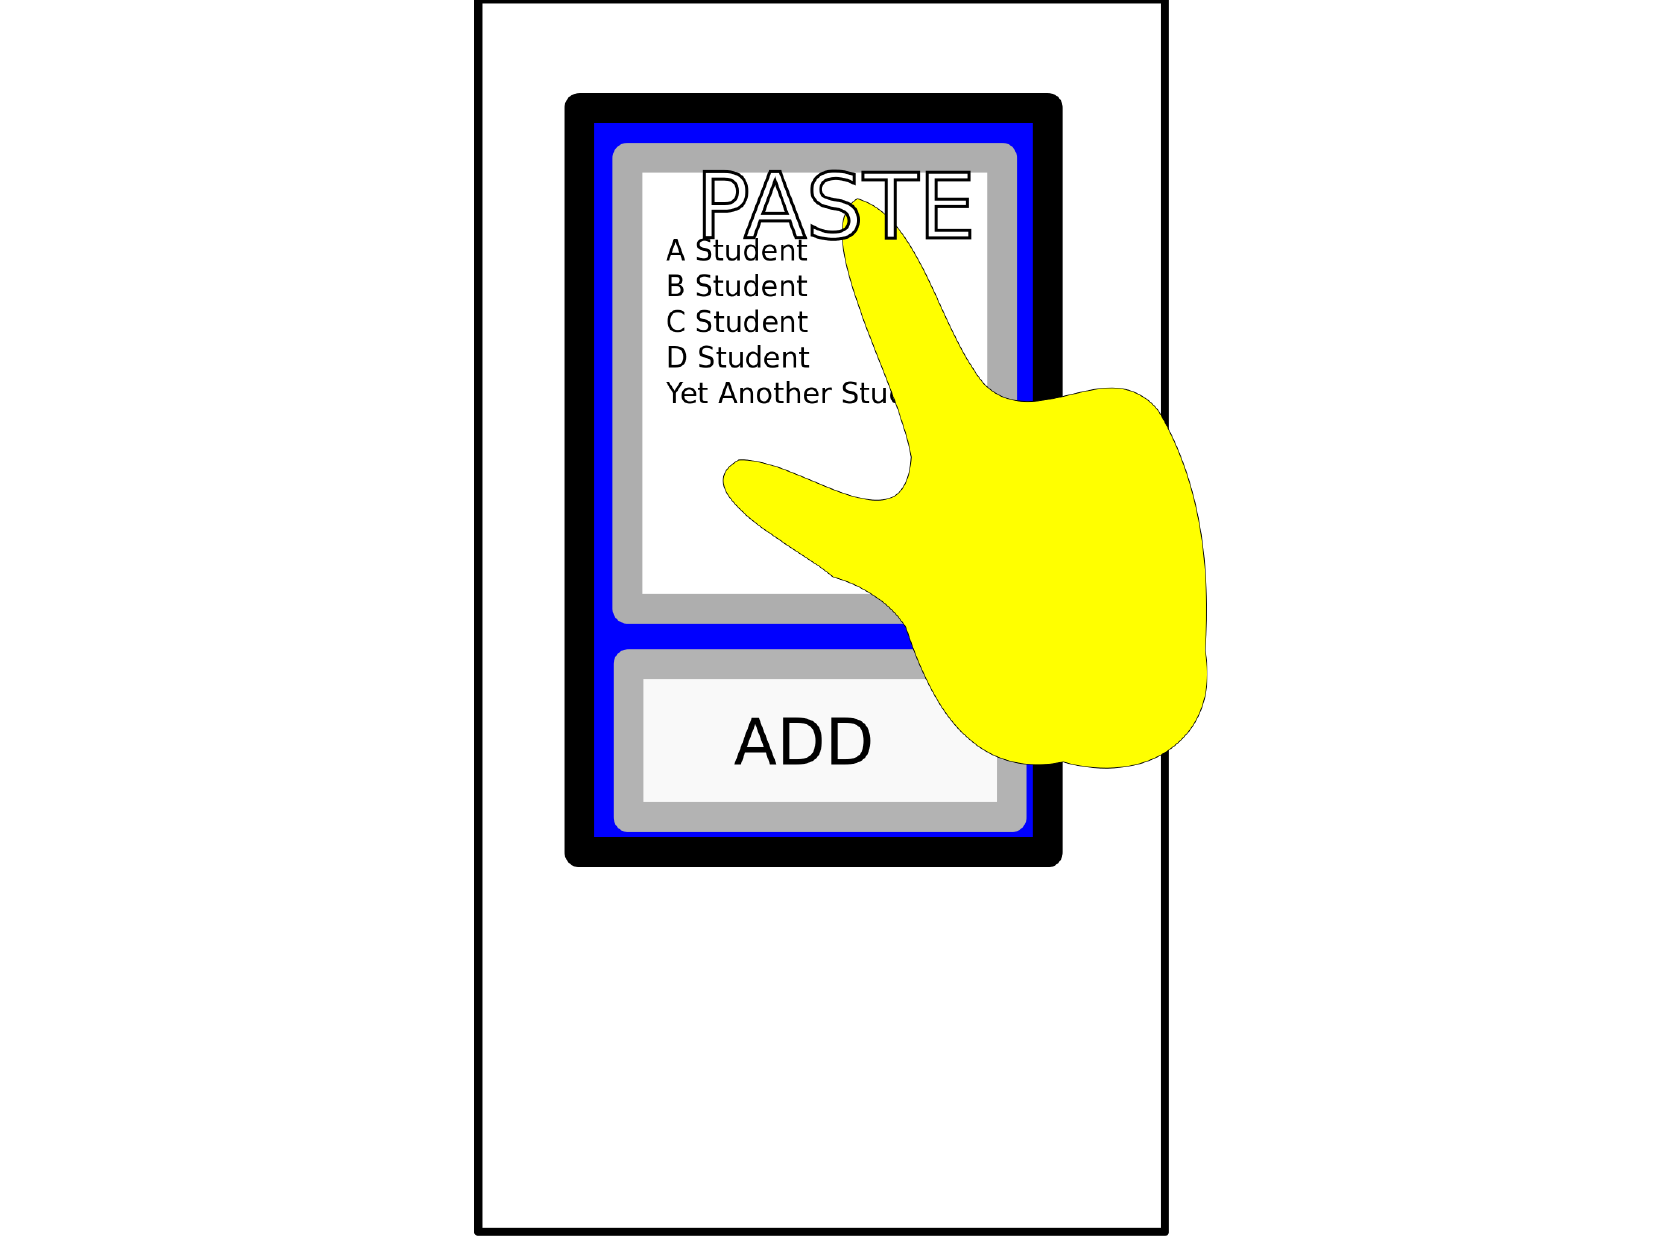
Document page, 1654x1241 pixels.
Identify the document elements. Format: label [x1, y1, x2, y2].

picture [474, 0, 1208, 1236]
